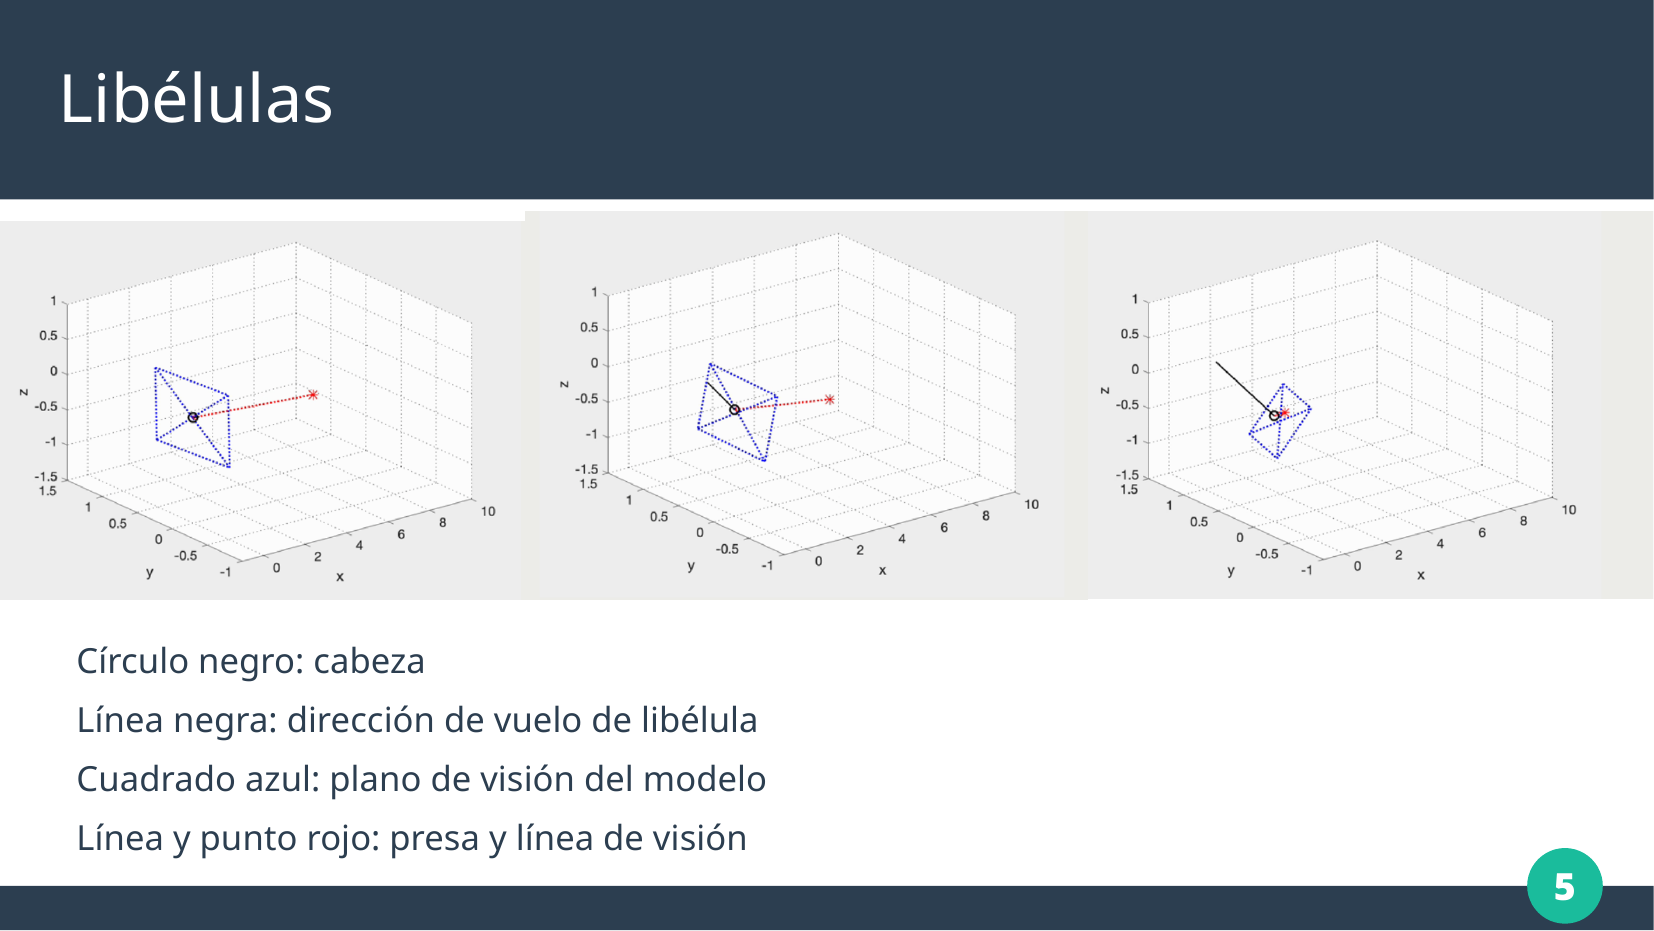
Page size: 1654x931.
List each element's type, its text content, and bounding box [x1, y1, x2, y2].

list Círculo negro: cabeza Línea negra: dirección de vuelo de libélula Cuadrado azul: plano de visión del modelo Línea y punto rojo: presa y línea de visión [39, 636, 1576, 863]
title Libélulas [59, 37, 1595, 156]
picture [0, 211, 1654, 601]
